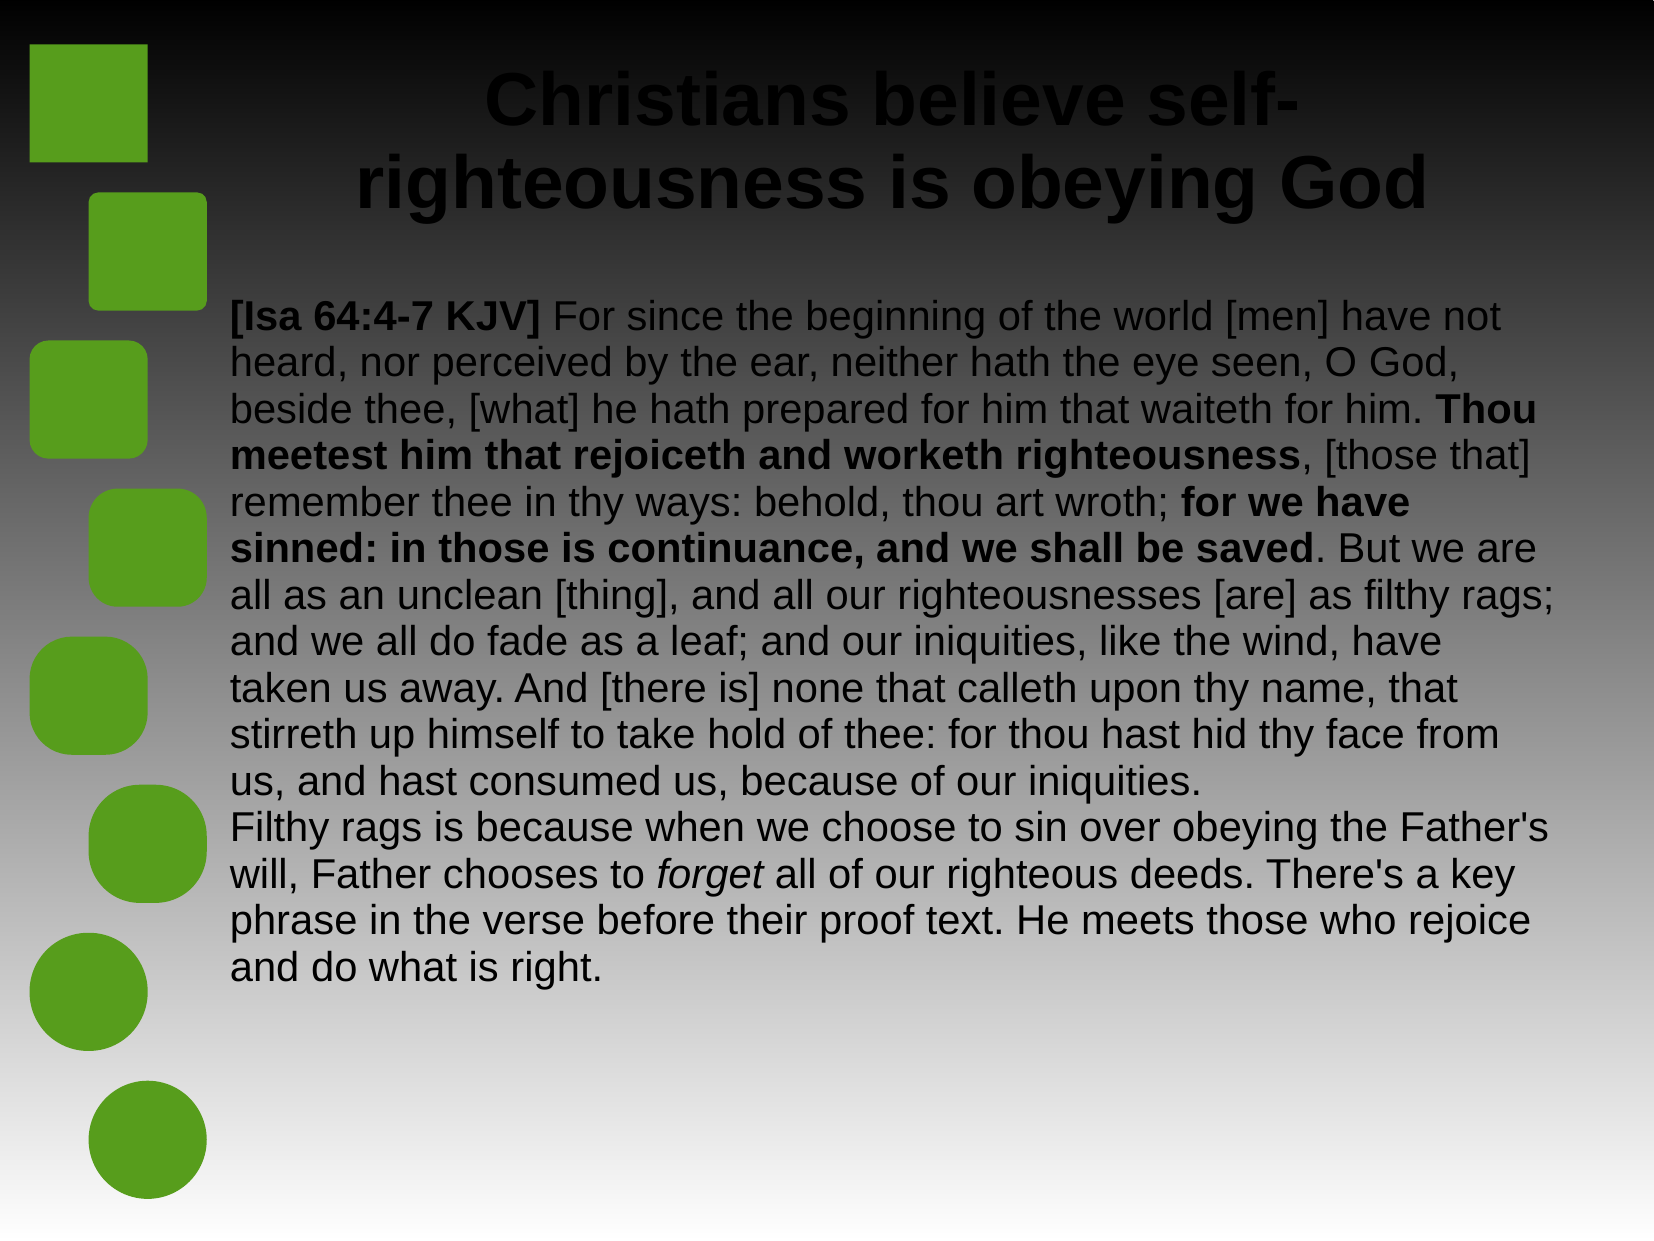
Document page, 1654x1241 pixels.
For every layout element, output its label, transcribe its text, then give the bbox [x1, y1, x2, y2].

list [Isa 64:4-7 KJV] For since the beginning of the world [men] have not heard, nor perceived by the ear, neither hath the eye seen, O God, beside thee, [what] he hath prepared for him that waiteth for him. Thou meetest him that rejoiceth and worketh righteousness, [those that] remember thee in thy ways: behold, thou art wroth; for we have sinned: in those is continuance, and we shall be saved. But we are all as an unclean [thing], and all our righteousnesses [are] as filthy rags; and we all do fade as a leaf; and our iniquities, like the wind, have taken us away. And [there is] none that calleth upon thy name, that stirreth up himself to take hold of thee: for thou hast hid thy face from us, and hast consumed us, because of our iniquities. Filthy rags is because when we choose to sin over obeying the Father's will, Father chooses to forget all of our righteous deeds. There's a key phrase in the verse before their proof text. He meets those who rejoice and do what is right. [214, 285, 1571, 1191]
title Christians believe self-righteousness is obeying God [214, 49, 1571, 236]
